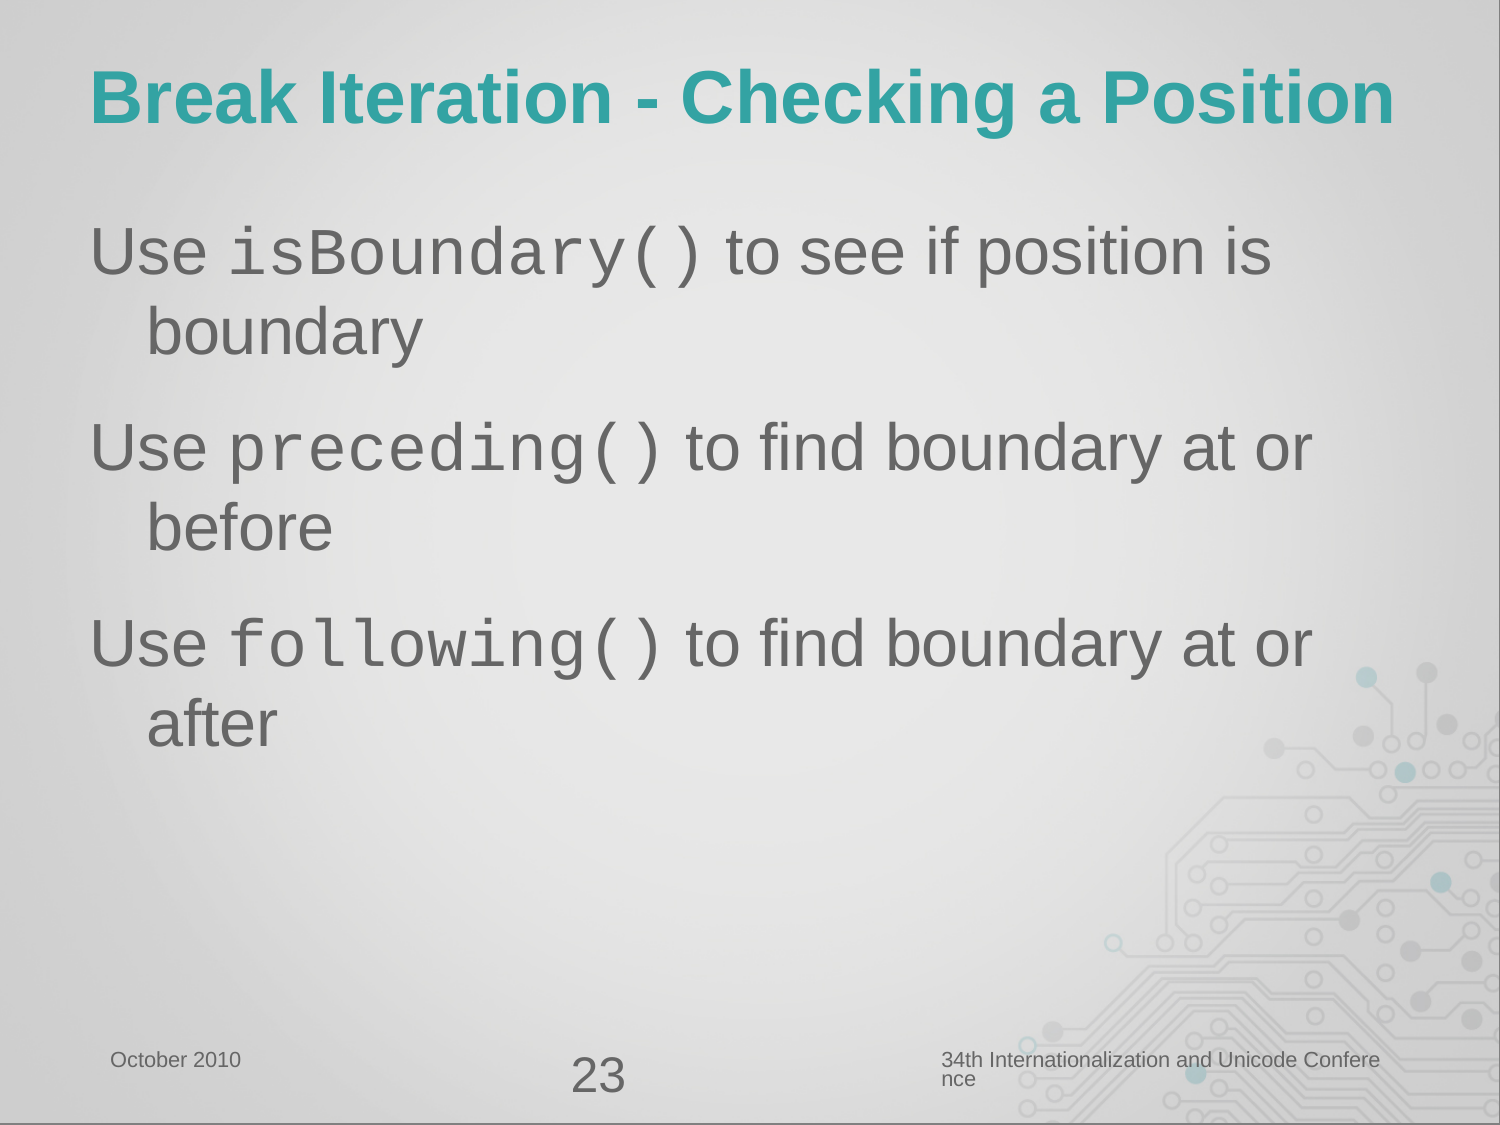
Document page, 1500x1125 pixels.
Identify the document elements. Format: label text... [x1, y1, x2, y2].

list Use isBoundary() to see if position is boundary Use preceding() to find boundary at or before Use following() to find boundary at or after [75, 200, 1426, 1006]
title Break Iteration - Checking a Position [75, 37, 1426, 150]
picture [0, 0, 1499, 1123]
